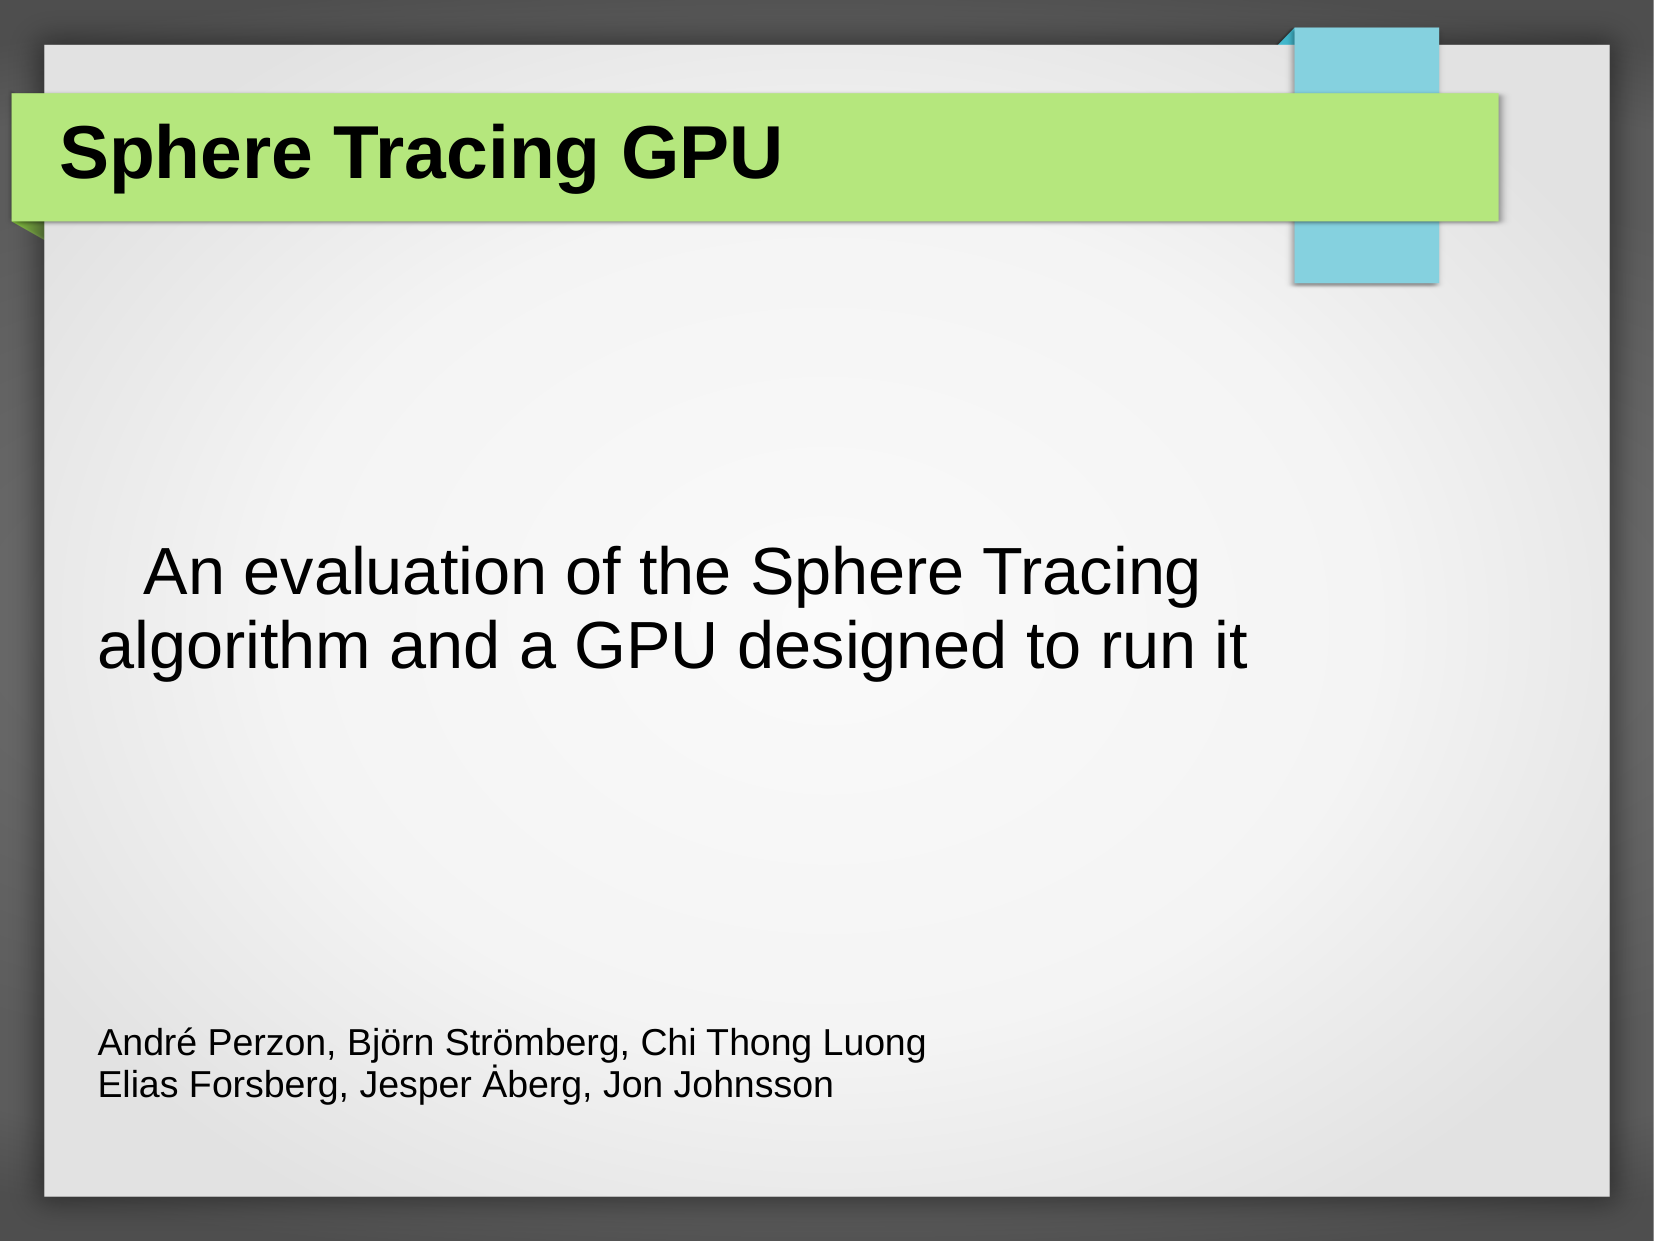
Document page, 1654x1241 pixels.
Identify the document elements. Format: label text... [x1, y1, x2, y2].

picture [0, 0, 1654, 1241]
subtitle An evaluation of the Sphere Tracing algorithm and a GPU designed to run it [82, 334, 1264, 883]
text_box André Perzon, Björn Strömberg, Chi Thong Luong Elias Forsberg, Jesper Ȧberg, Jon Johnsson [82, 1014, 942, 1114]
title Sphere Tracing GPU [59, 100, 1548, 206]
